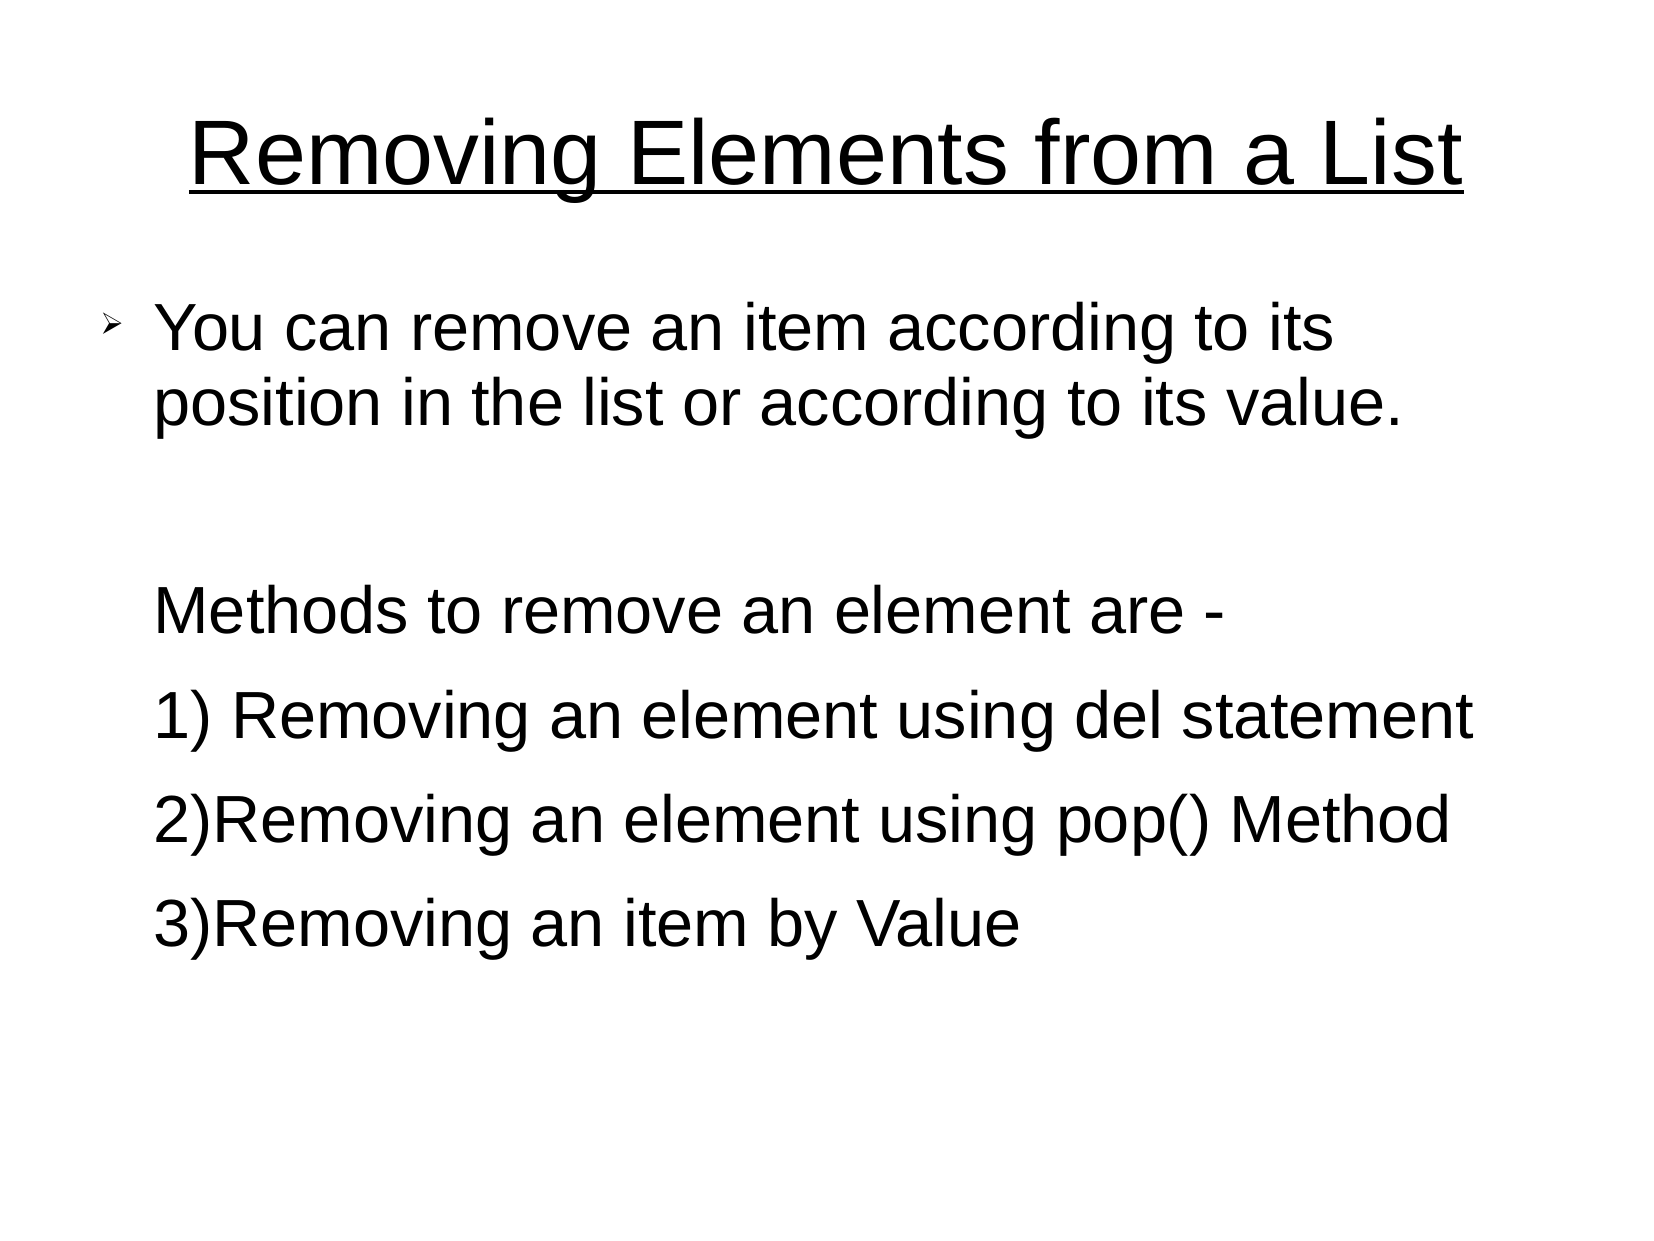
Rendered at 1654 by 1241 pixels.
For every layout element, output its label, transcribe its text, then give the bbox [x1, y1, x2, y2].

title Removing Elements from a List [82, 49, 1571, 257]
list You can remove an item according to its position in the list or according to its value. Methods to remove an element are - 1) Removing an element using del statement 2)Removing an element using pop() Method 3)Removing an item by Value [82, 290, 1571, 1010]
